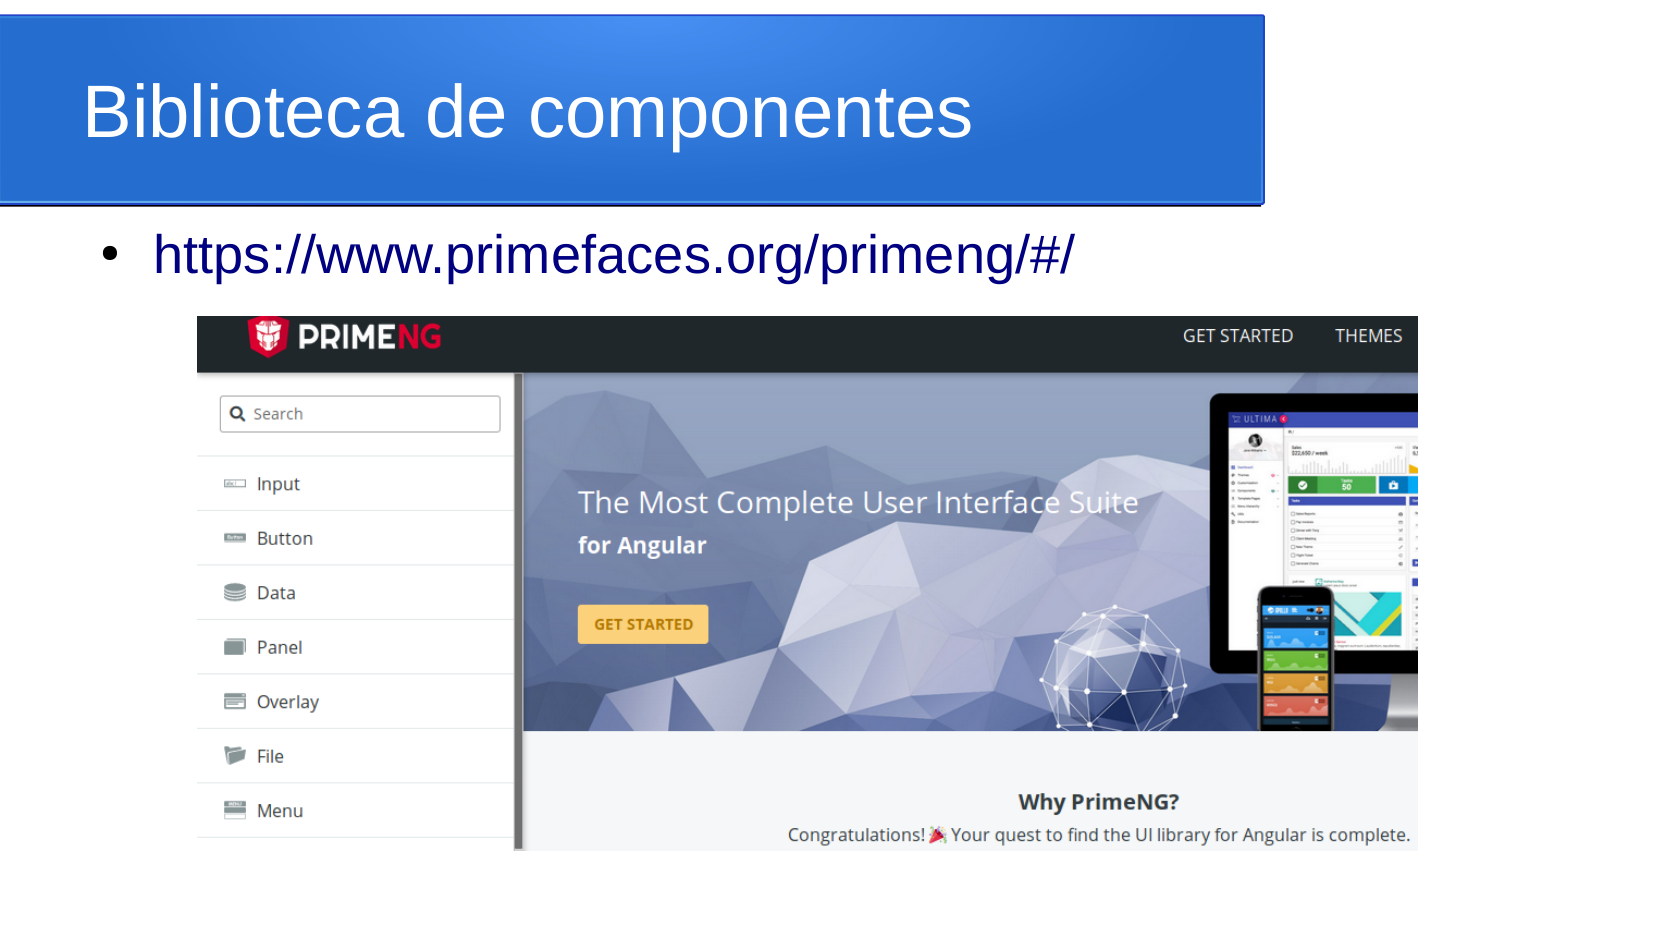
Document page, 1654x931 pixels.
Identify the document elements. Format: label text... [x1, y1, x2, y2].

list https://www.primefaces.org/primeng/#/ [82, 224, 1571, 764]
picture [197, 316, 1418, 851]
title Biblioteca de componentes [82, 35, 1235, 189]
